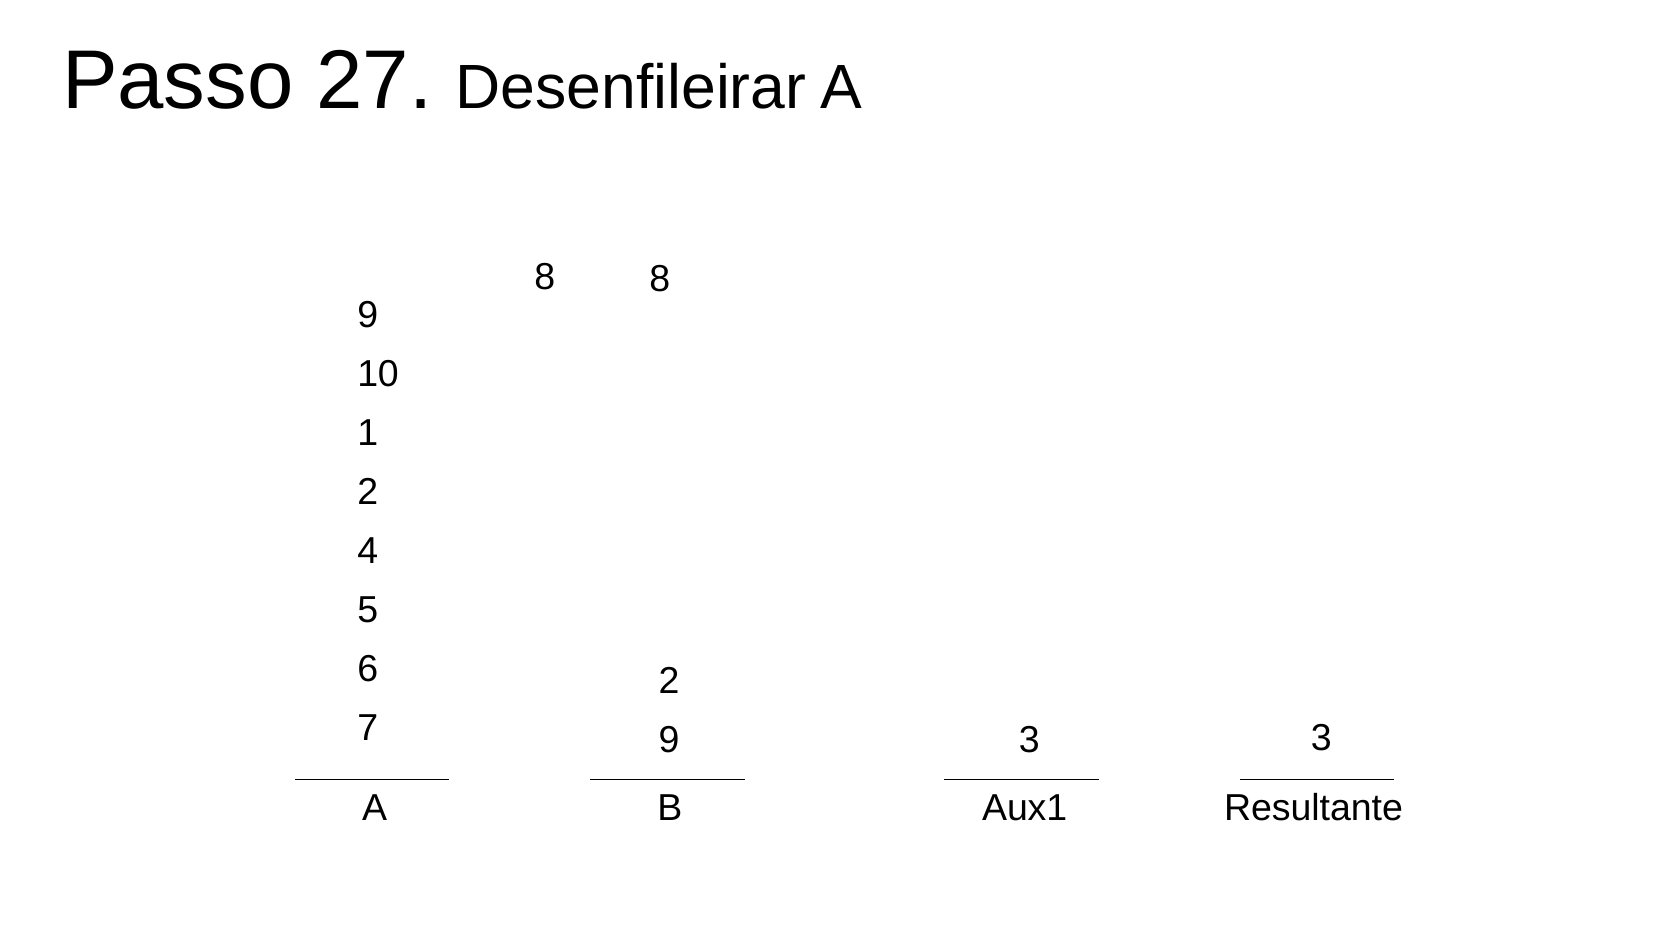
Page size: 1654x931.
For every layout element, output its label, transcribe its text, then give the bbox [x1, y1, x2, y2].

text_box 8 [519, 248, 571, 305]
text_box 5 [342, 580, 426, 638]
text_box 2 [342, 462, 426, 520]
text_box 9 [643, 710, 695, 768]
text_box B [642, 780, 698, 837]
text_box 9 [342, 285, 393, 343]
text_box 8 [634, 250, 686, 308]
text_box 1 [342, 403, 426, 461]
text_box Passo 27. Desenfileirar A [47, 25, 1607, 274]
text_box Aux1 [967, 780, 1083, 837]
text_box 3 [1296, 708, 1347, 766]
text_box Resultante [1209, 779, 1418, 837]
text_box 6 [342, 640, 426, 697]
text_box 4 [342, 521, 426, 579]
text_box 3 [1003, 710, 1055, 768]
text_box 2 [643, 651, 695, 709]
text_box 10 [342, 344, 426, 402]
text_box A [347, 779, 508, 837]
text_box 7 [342, 699, 426, 756]
